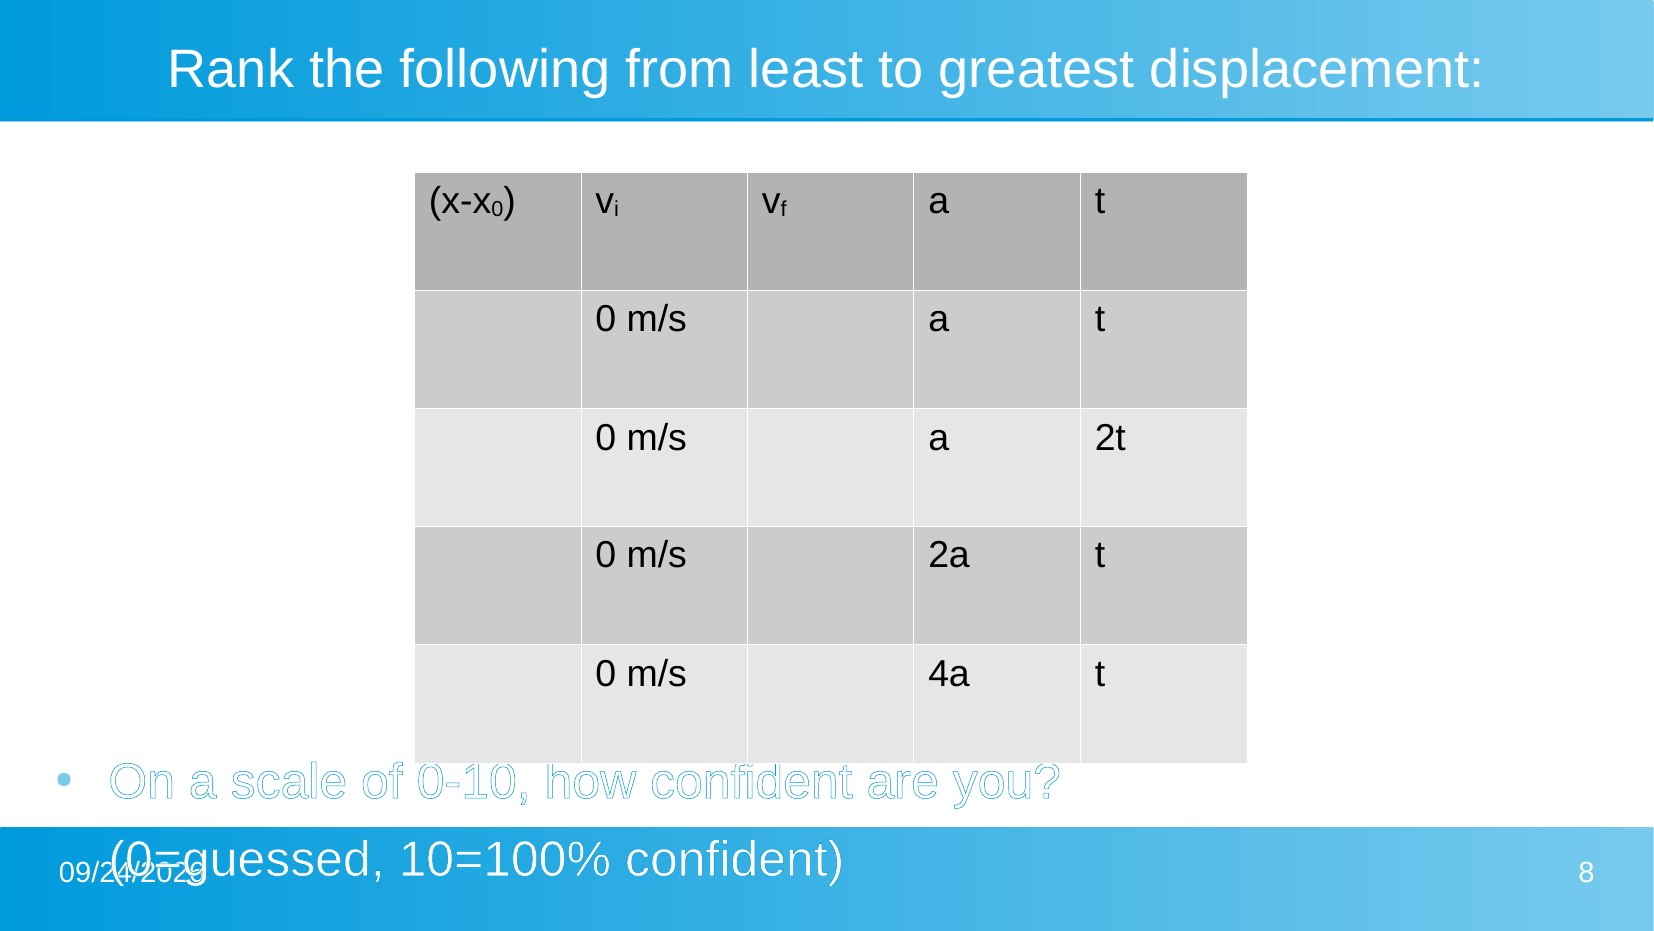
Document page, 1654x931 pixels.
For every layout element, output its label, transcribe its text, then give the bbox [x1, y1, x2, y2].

table_cell [415, 409, 581, 526]
table_cell t [1081, 527, 1247, 644]
table_cell [748, 291, 913, 408]
table_cell [748, 527, 913, 644]
table_cell 2a [914, 527, 1080, 644]
table_cell [415, 645, 581, 763]
table_cell 4a [914, 645, 1080, 763]
table_cell 0 m/s [582, 645, 747, 763]
table_cell 0 m/s [582, 409, 747, 526]
table_cell 0 m/s [582, 291, 747, 408]
table_header (x-x0) [415, 173, 581, 290]
table_cell [415, 527, 581, 644]
table_header vf [748, 173, 913, 290]
table_cell [748, 409, 913, 526]
table_cell t [1081, 291, 1247, 408]
table_cell [415, 291, 581, 408]
table_cell 2t [1081, 409, 1247, 526]
list On a scale of 0-10, how confident are you? (0=guessed, 10=100% confident) [37, 675, 1573, 931]
table_header t [1081, 173, 1247, 290]
table_header vi [582, 173, 747, 290]
table_cell t [1081, 645, 1247, 763]
title Rank the following from least to greatest displacement: [59, 8, 1595, 130]
table_cell a [914, 409, 1080, 526]
table_cell a [914, 291, 1080, 408]
table_cell [748, 645, 913, 763]
table_cell 0 m/s [582, 527, 747, 644]
table_header a [914, 173, 1080, 290]
